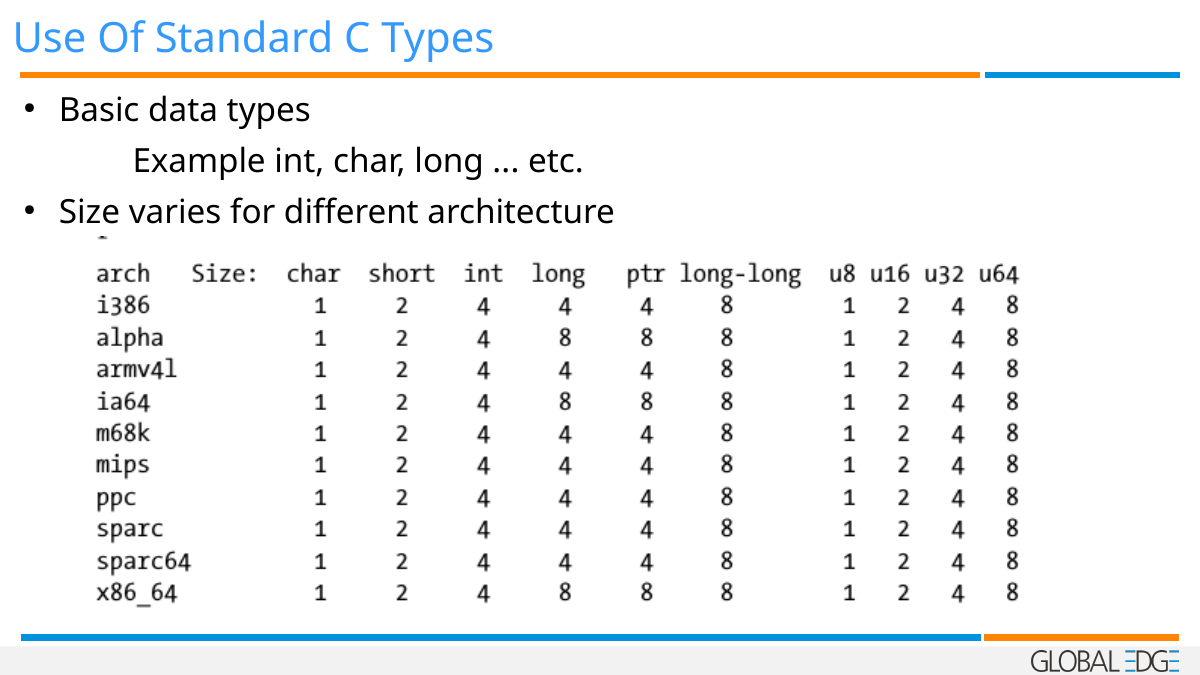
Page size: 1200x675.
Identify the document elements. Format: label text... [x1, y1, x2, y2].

picture [1031, 650, 1179, 672]
subtitle Basic data types Example int, char, long ... etc. Size varies for different architecture [23, 86, 1172, 626]
picture [53, 236, 1069, 619]
title Use Of Standard C Types [12, 9, 1088, 63]
